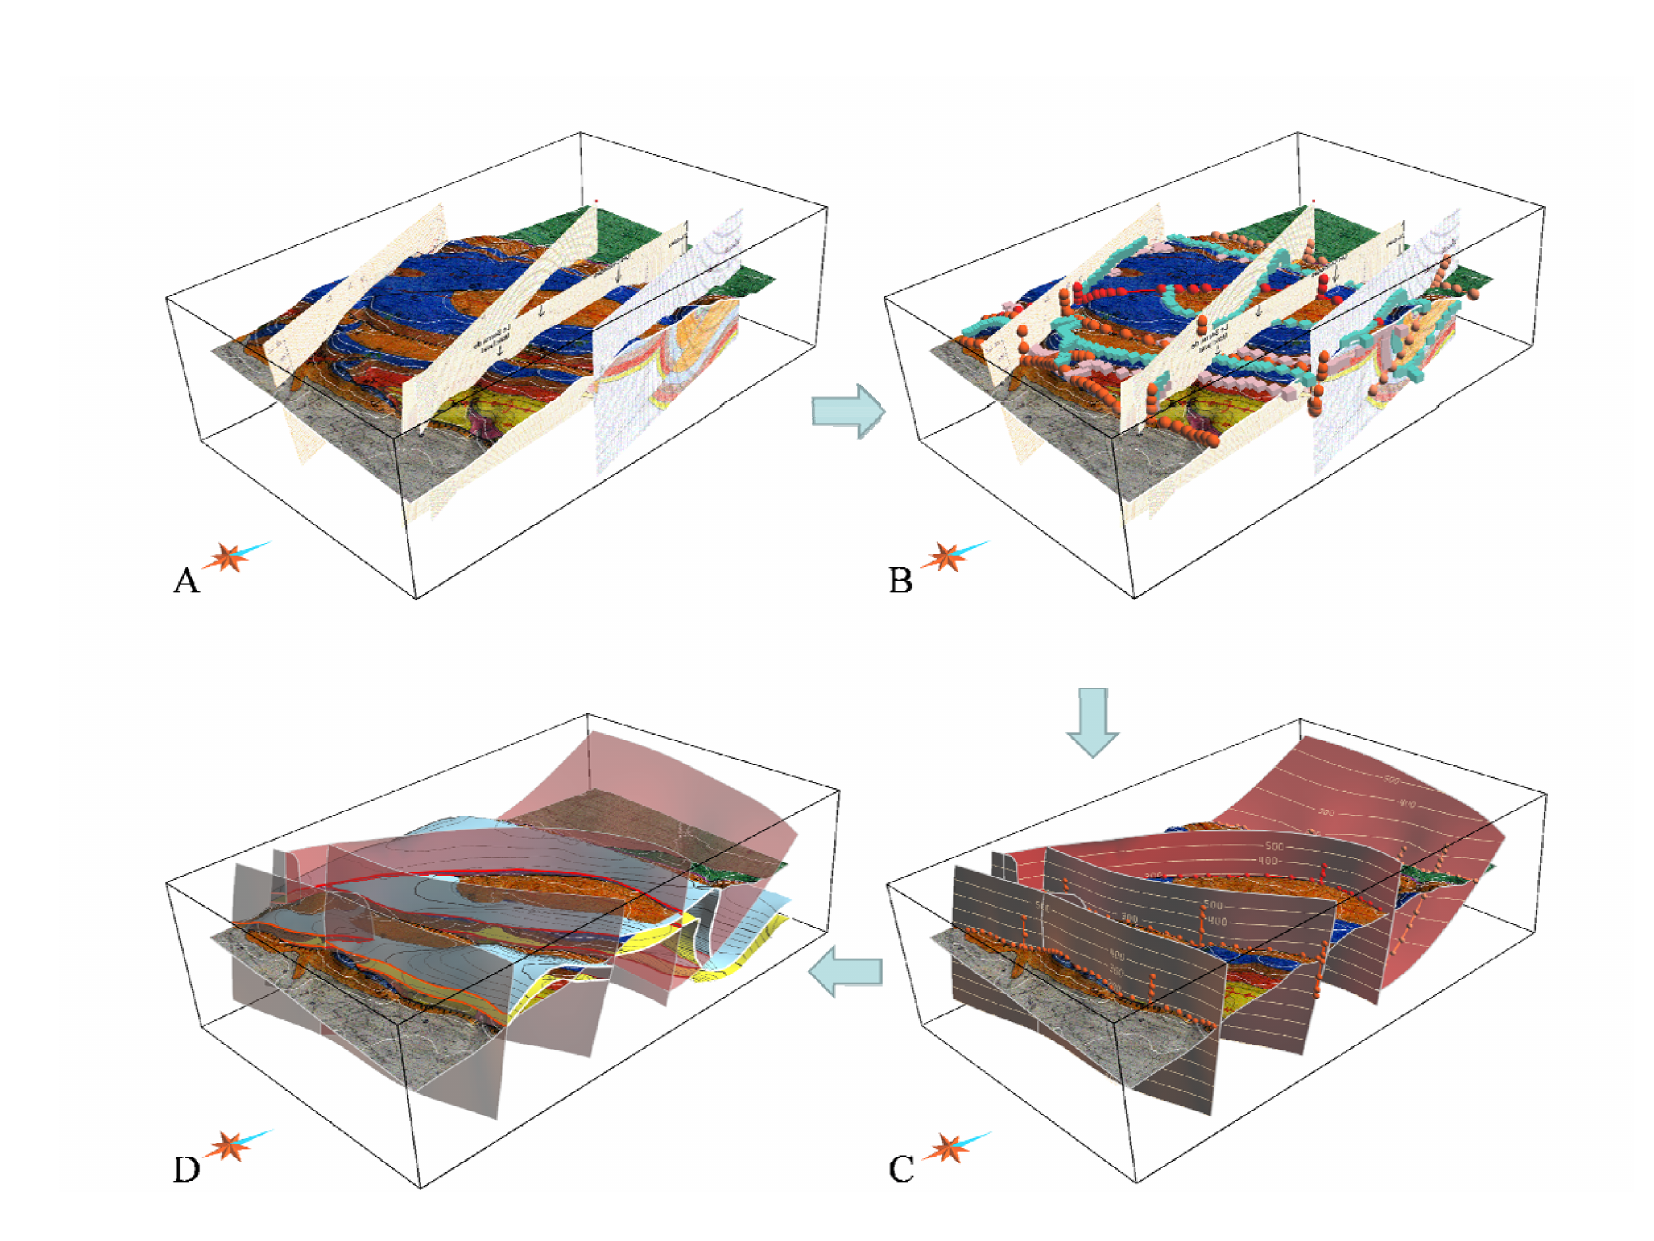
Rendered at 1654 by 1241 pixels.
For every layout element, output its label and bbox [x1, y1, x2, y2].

picture [59, 76, 1634, 1192]
